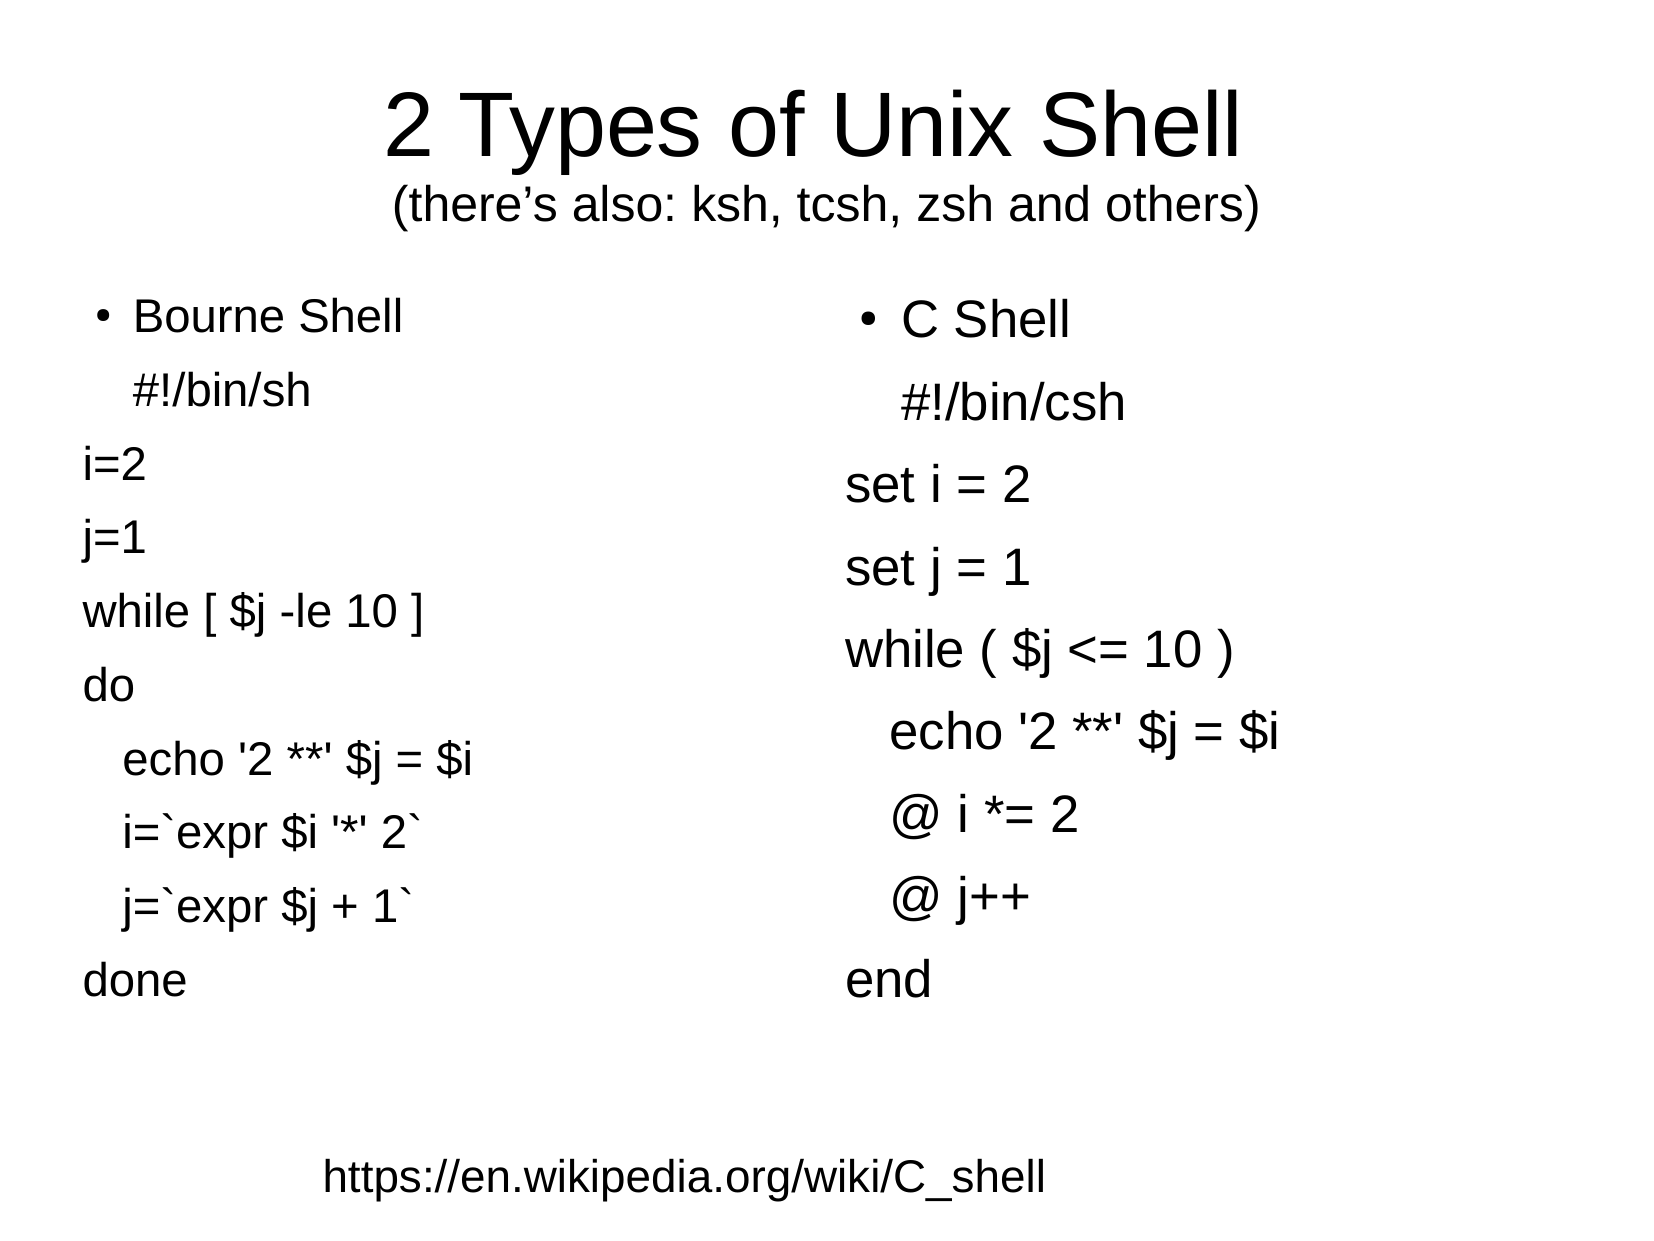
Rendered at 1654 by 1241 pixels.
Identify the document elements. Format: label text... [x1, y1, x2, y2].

text_box https://en.wikipedia.org/wiki/C_shell [322, 1151, 1171, 1241]
list C Shell #!/bin/csh set i = 2 set j = 1 while ( $j <= 10 ) echo '2 **' $j = $i @ i *= 2 @ j++ end [845, 290, 1572, 1010]
list Bourne Shell #!/bin/sh i=2 j=1 while [ $j -le 10 ] do echo '2 **' $j = $i i=`expr $i '*' 2` j=`expr $j + 1` done [82, 290, 809, 1010]
title 2 Types of Unix Shell (there’s also: ksh, tcsh, zsh and others) [82, 49, 1571, 257]
